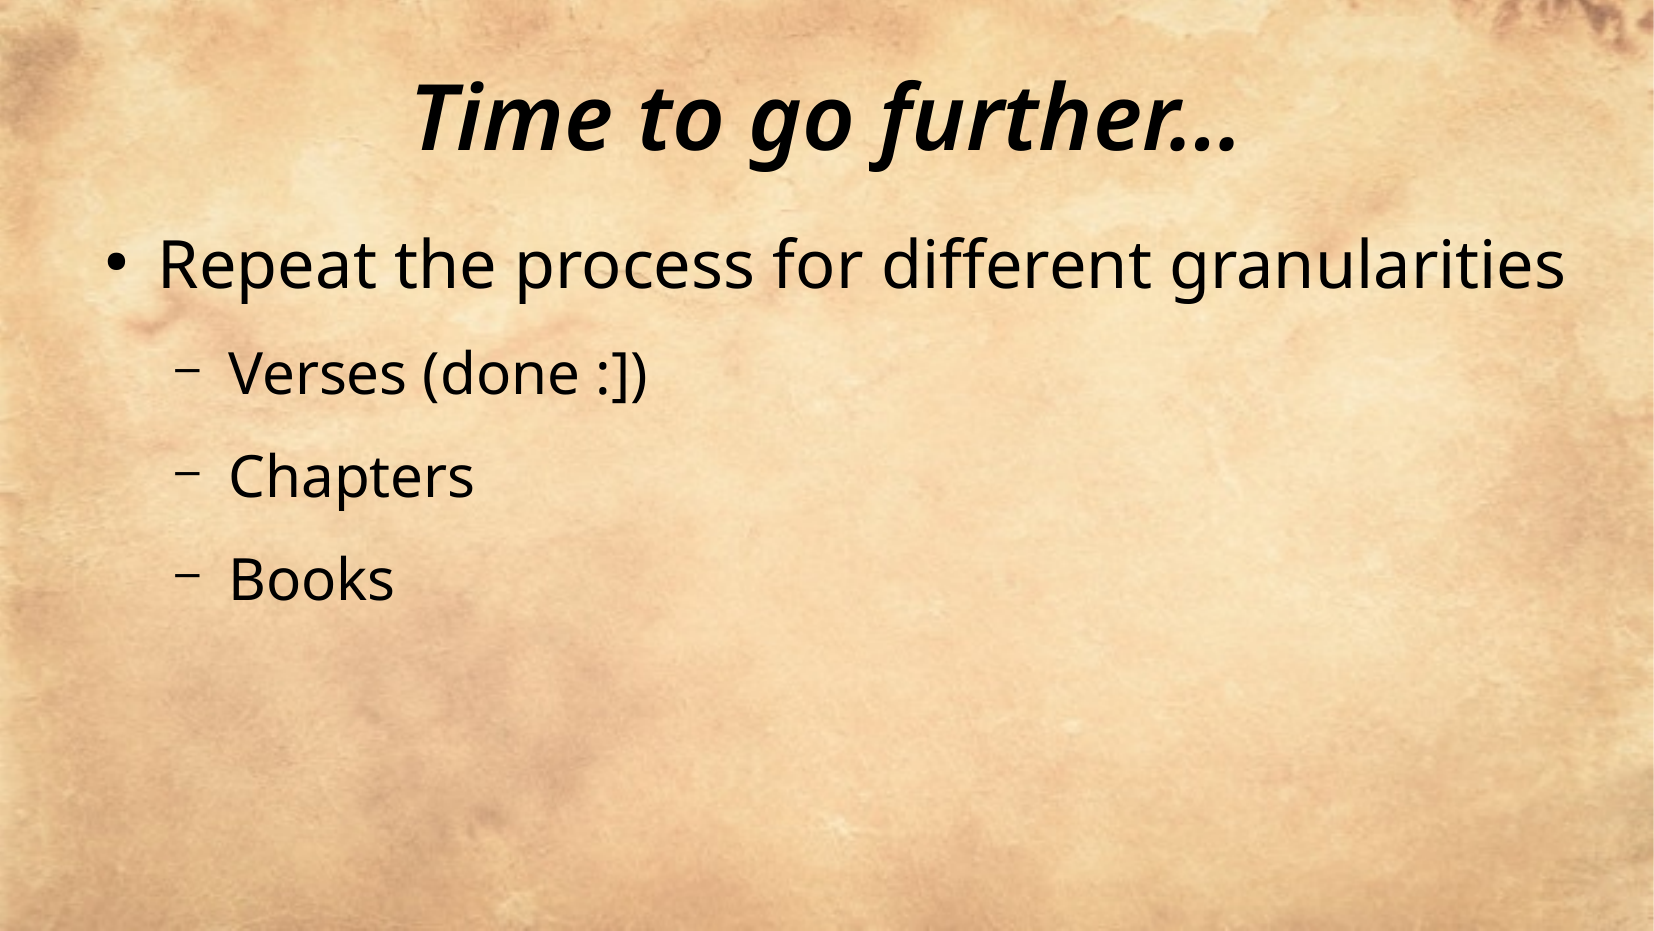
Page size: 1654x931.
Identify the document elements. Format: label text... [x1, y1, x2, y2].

title Time to go further… [82, 37, 1571, 193]
picture [0, 0, 1654, 931]
list Repeat the process for different granularities Verses (done :]) Chapters Books [86, 217, 1576, 758]
